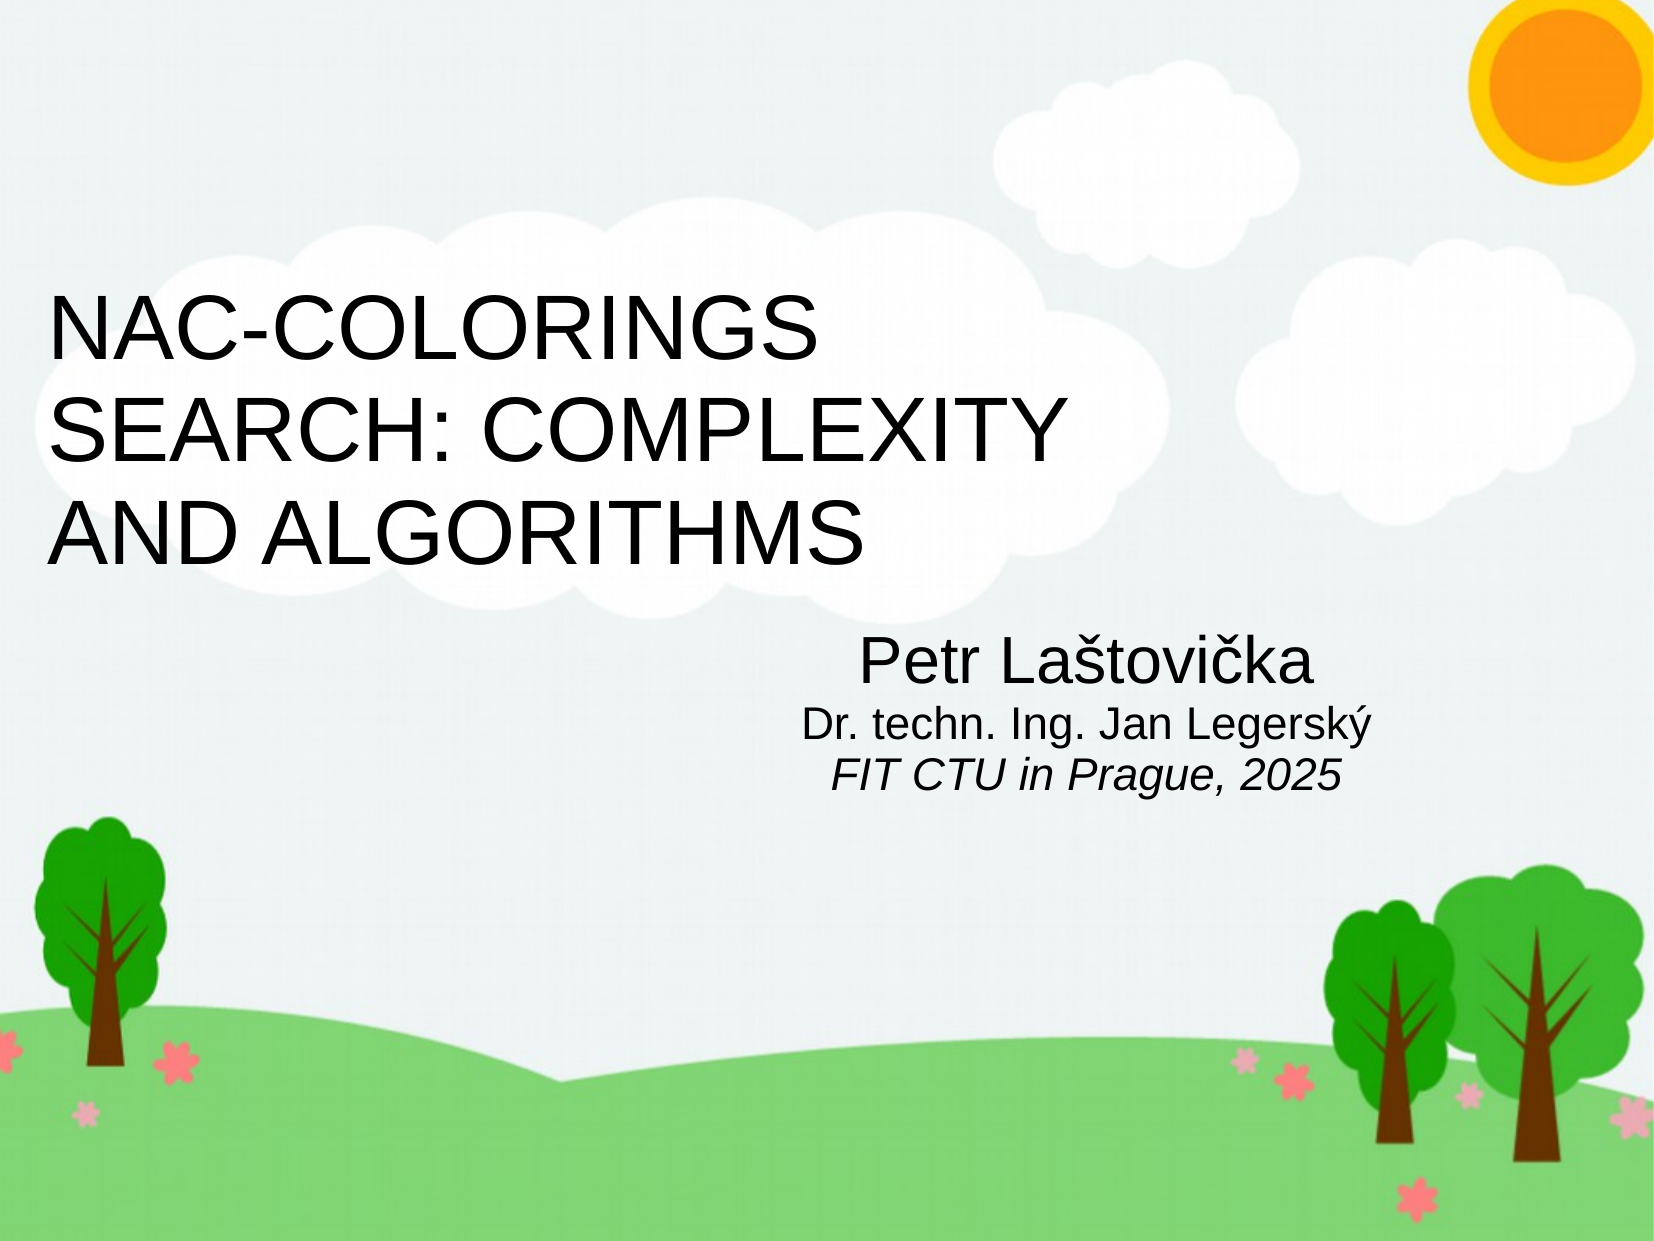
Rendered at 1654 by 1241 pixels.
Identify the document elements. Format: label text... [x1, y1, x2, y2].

picture [0, 0, 1654, 1241]
subtitle Petr Laštovička Dr. techn. Ing. Jan Legerský FIT CTU in Prague, 2025 [661, 623, 1512, 801]
title NAC-COLORINGS SEARCH: COMPLEXITY AND ALGORITHMS [47, 276, 1512, 584]
